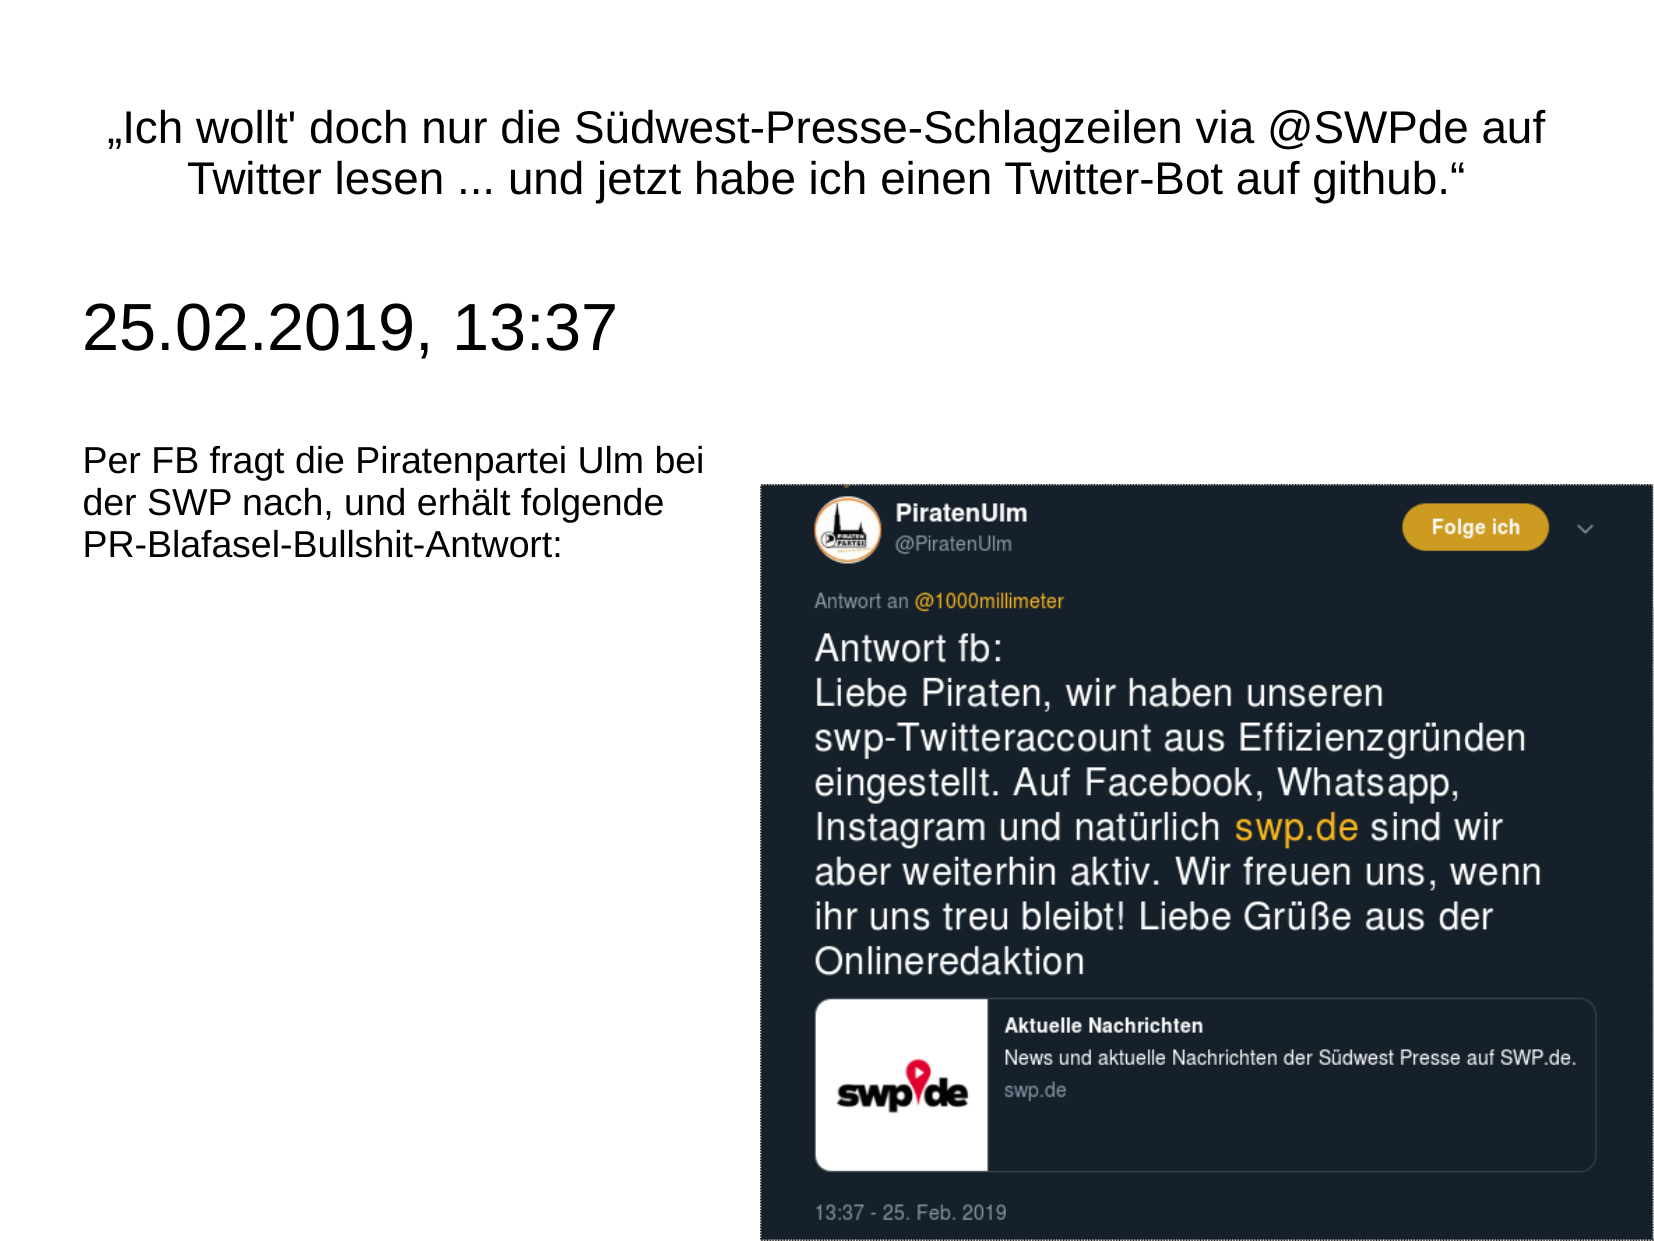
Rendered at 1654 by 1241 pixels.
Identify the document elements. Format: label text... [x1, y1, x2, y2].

picture [760, 484, 1654, 1241]
title „Ich wollt' doch nur die Südwest-Presse-Schlagzeilen via @SWPde auf Twitter lesen ... und jetzt habe ich einen Twitter-Bot auf github.“ [82, 49, 1571, 257]
subtitle 25.02.2019, 13:37 Per FB fragt die Piratenpartei Ulm bei der SWP nach, und erhält folgende PR-Blafasel-Bullshit-Antwort: [82, 290, 1571, 1010]
